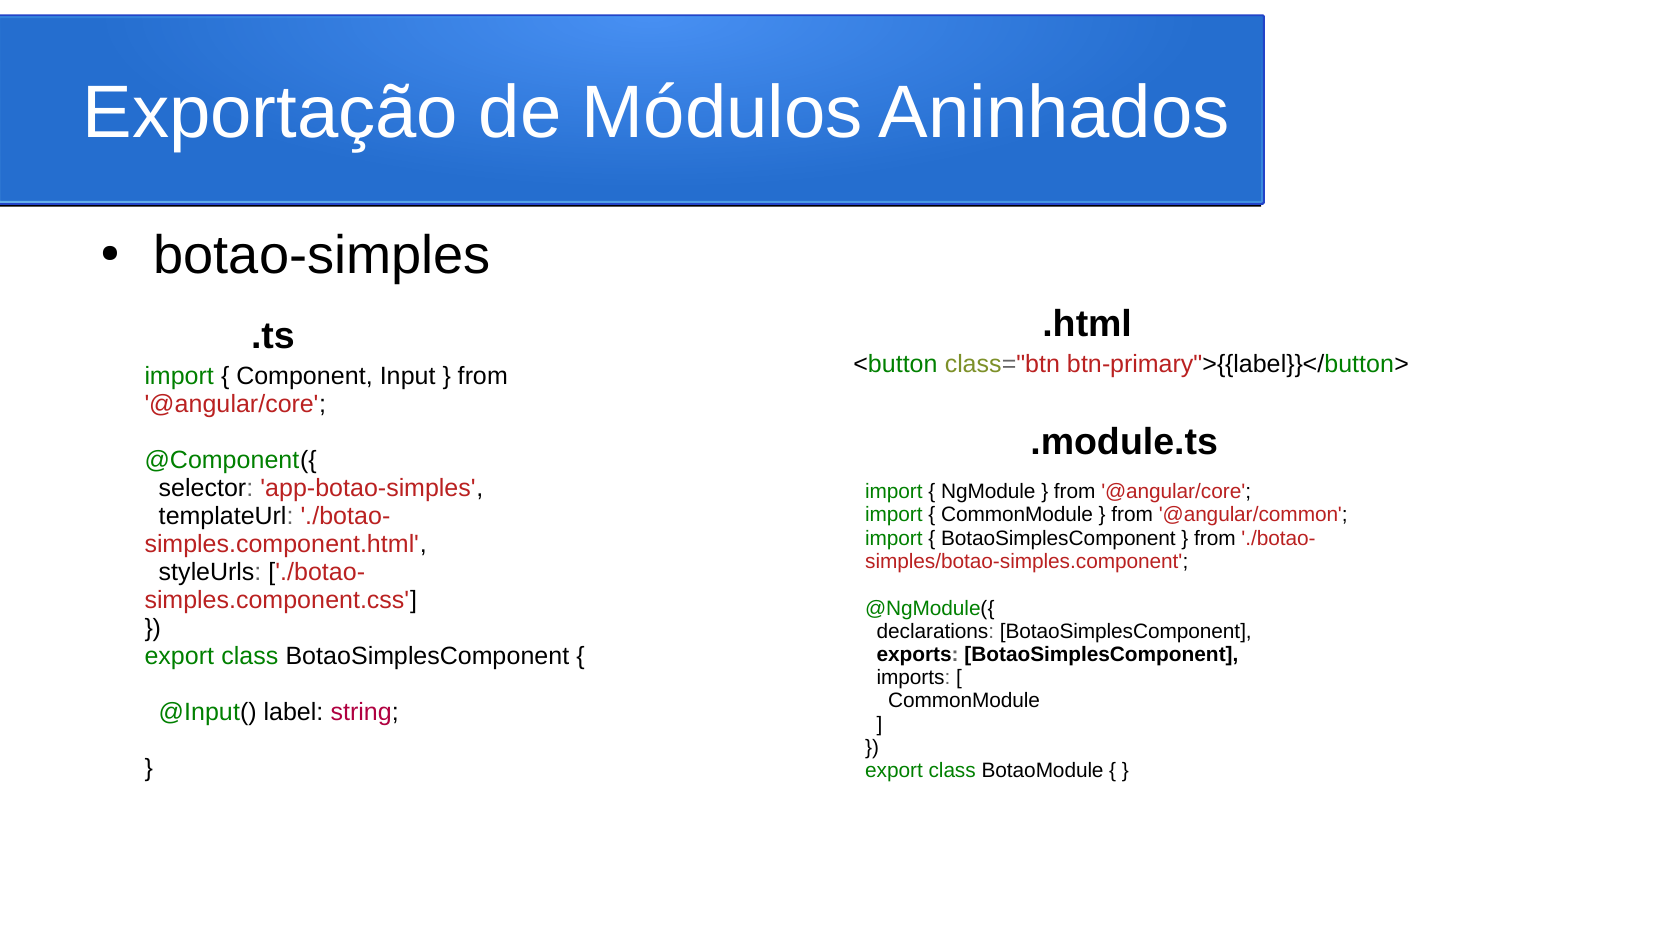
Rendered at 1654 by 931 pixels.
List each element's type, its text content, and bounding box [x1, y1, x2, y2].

text_box import { Component, Input } from '@angular/core'; @Component({ selector: 'app-botao-simples', templateUrl: './botao-simples.component.html', styleUrls: ['./botao-simples.component.css'] }) export class BotaoSimplesComponent { @Input() label: string; } [129, 354, 626, 818]
text_box .ts [236, 307, 310, 364]
text_box <button class="btn btn-primary">{{label}}</button> [838, 342, 1477, 386]
text_box import { NgModule } from '@angular/core'; import { CommonModule } from '@angular/common'; import { BotaoSimplesComponent } from './botao-simples/botao-simples.component'; @NgModule({ declarations: [BotaoSimplesComponent], exports: [BotaoSimplesComponent], imports: [ CommonModule ] }) export class BotaoModule { } [850, 472, 1418, 814]
text_box .module.ts [1015, 413, 1234, 471]
title Exportação de Módulos Aninhados [82, 35, 1235, 189]
text_box .html [1027, 295, 1147, 353]
list botao-simples [82, 224, 1571, 764]
